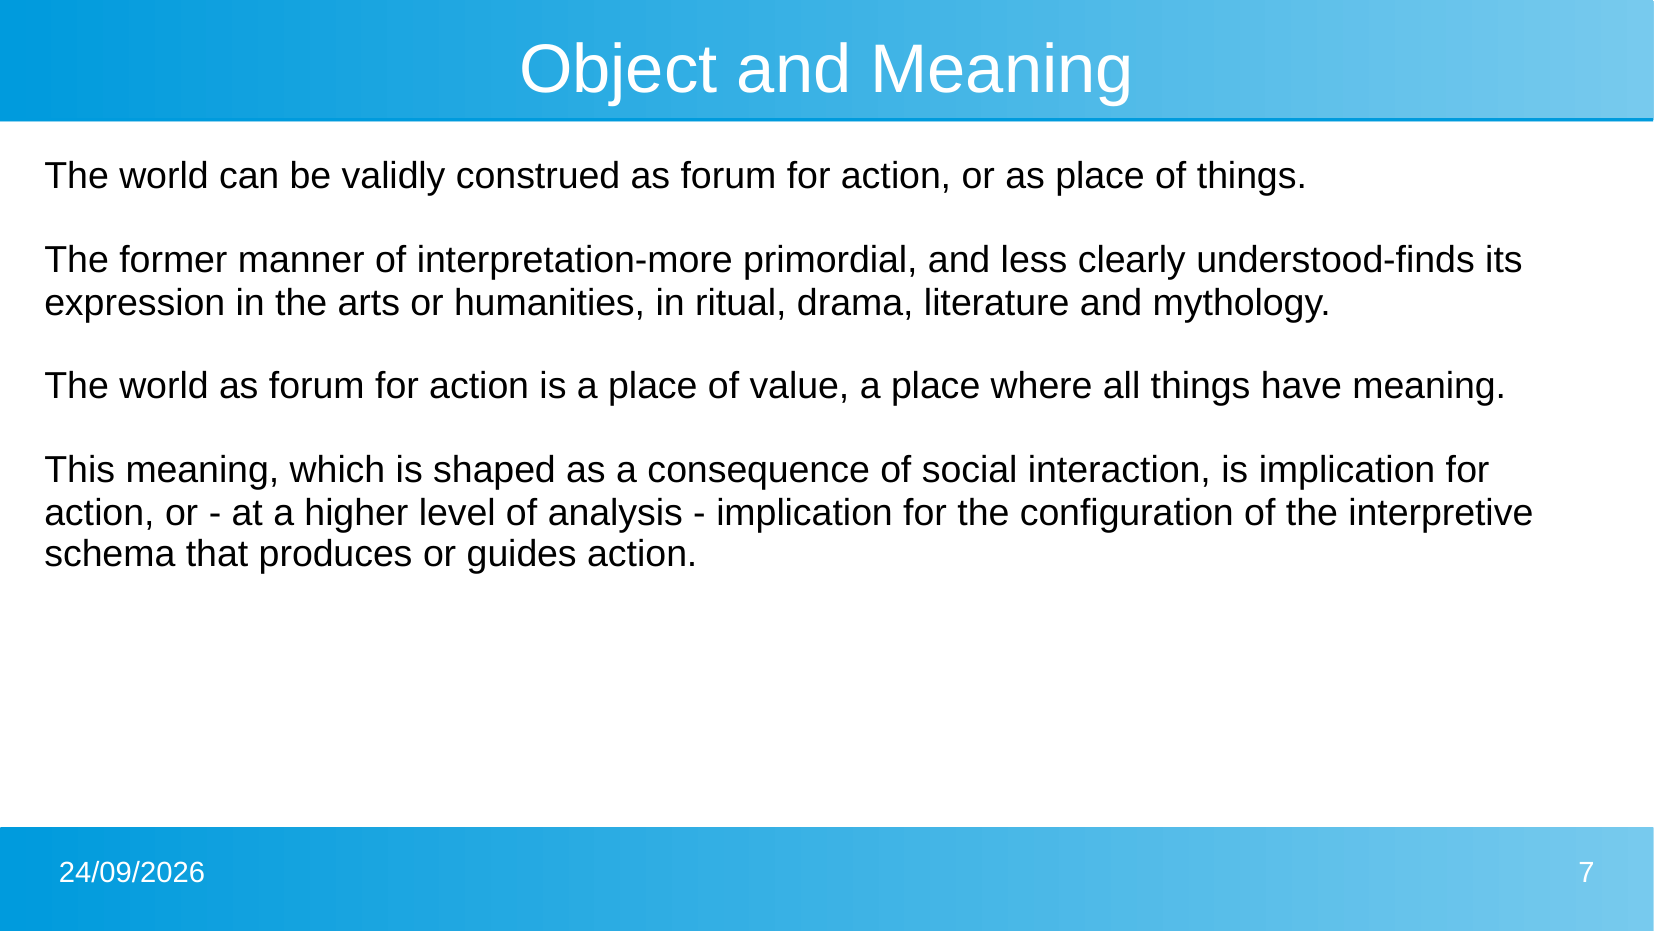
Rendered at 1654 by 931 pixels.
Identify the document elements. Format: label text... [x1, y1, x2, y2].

text_box The world can be validly construed as forum for action, or as place of things. The former manner of interpretation-more primordial, and less clearly understood-finds its expression in the arts or humanities, in ritual, drama, literature and mythology. The world as forum for action is a place of value, a place where all things have meaning. This meaning, which is shaped as a consequence of social interaction, is implication for action, or - at a higher level of analysis - implication for the configuration of the interpretive schema that produces or guides action. [29, 147, 1625, 667]
title Object and Meaning [59, 29, 1595, 108]
